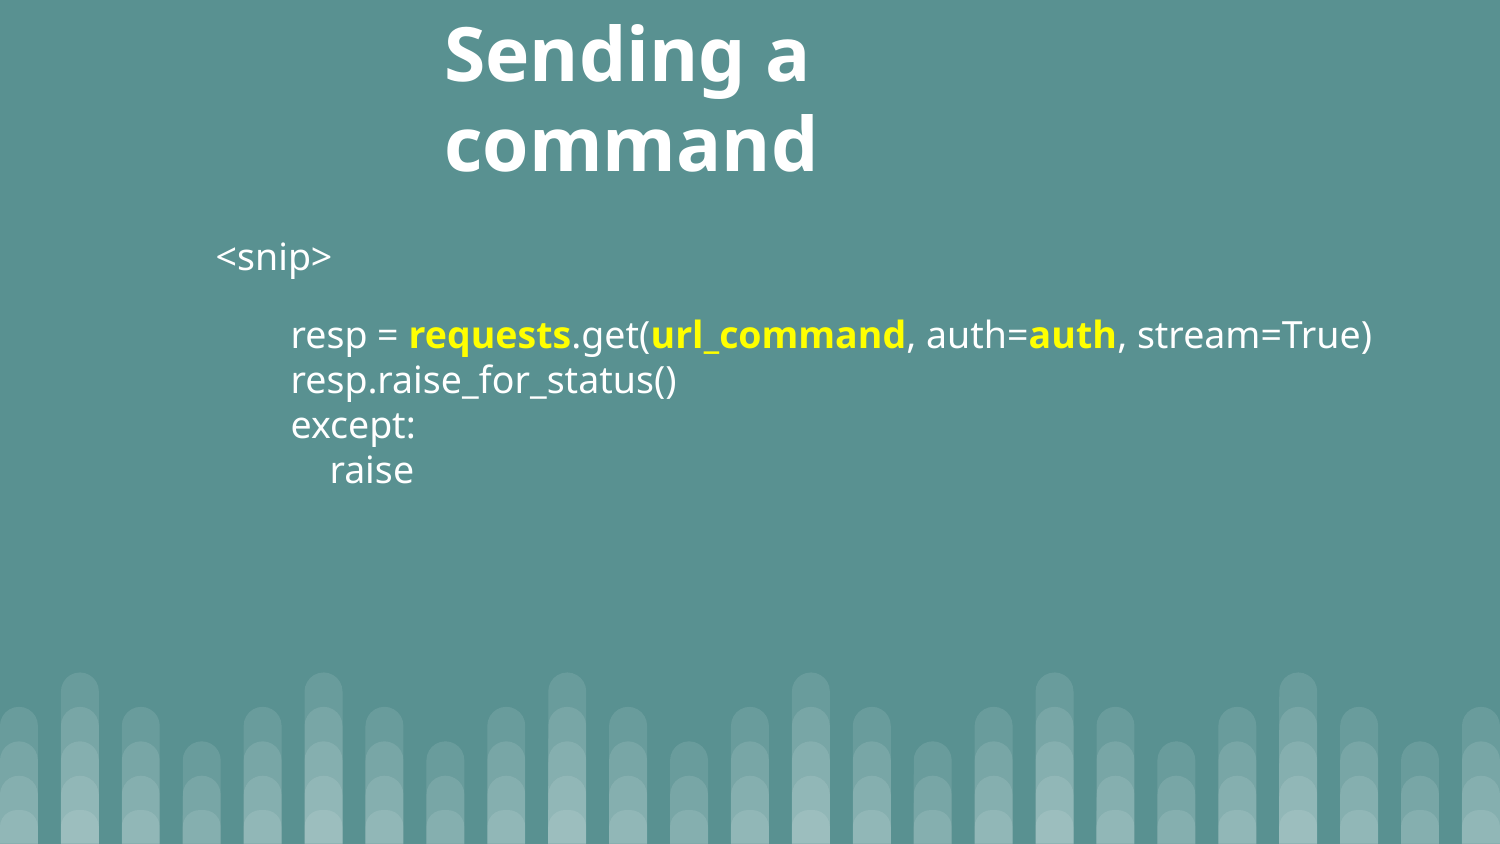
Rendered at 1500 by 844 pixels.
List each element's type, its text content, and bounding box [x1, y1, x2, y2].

title Sending a command [429, 15, 1198, 177]
list <snip> resp = requests.get(url_command, auth=auth, stream=True) resp.raise_for_status() except: raise [200, 217, 1492, 665]
